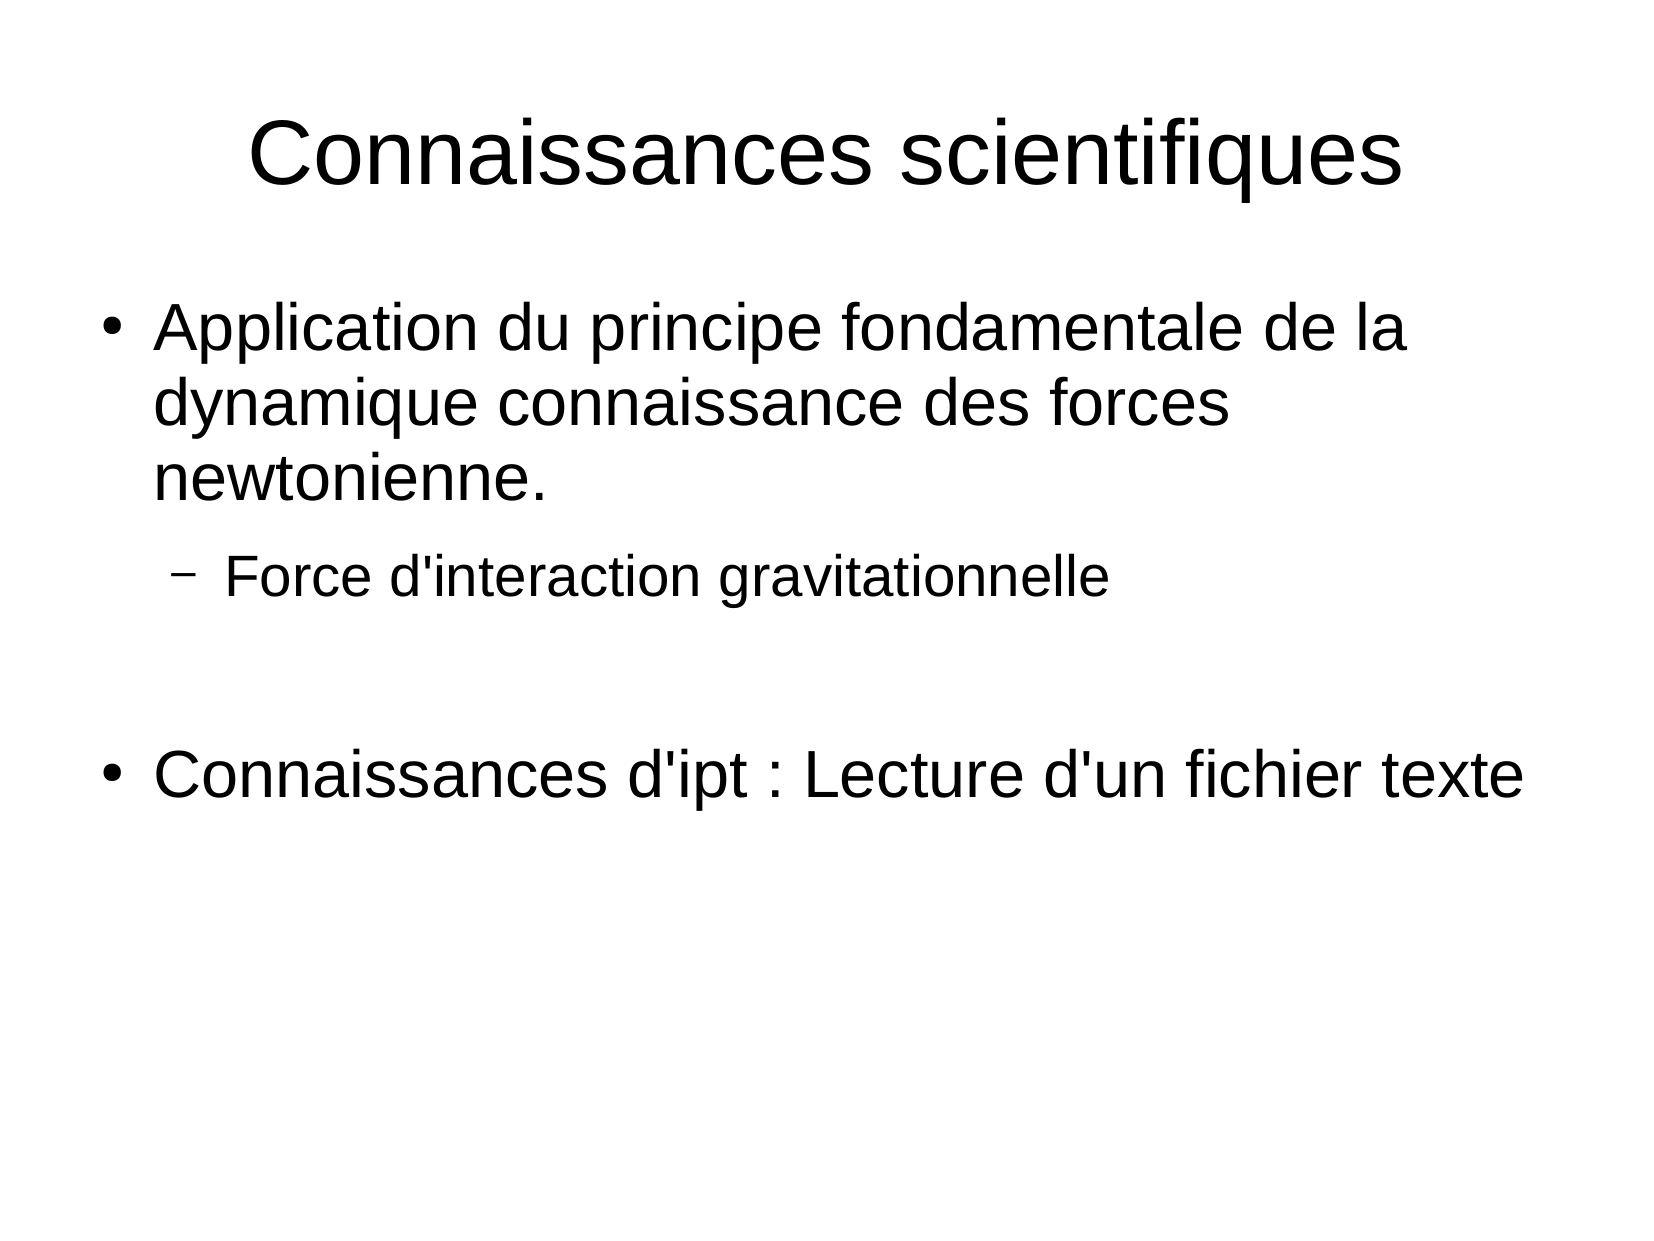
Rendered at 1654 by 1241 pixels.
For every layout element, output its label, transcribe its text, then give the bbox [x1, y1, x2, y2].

title Connaissances scientifiques [82, 49, 1571, 257]
list Application du principe fondamentale de la dynamique connaissance des forces newtonienne. Force d'interaction gravitationnelle Connaissances d'ipt : Lecture d'un fichier texte [82, 290, 1571, 1010]
